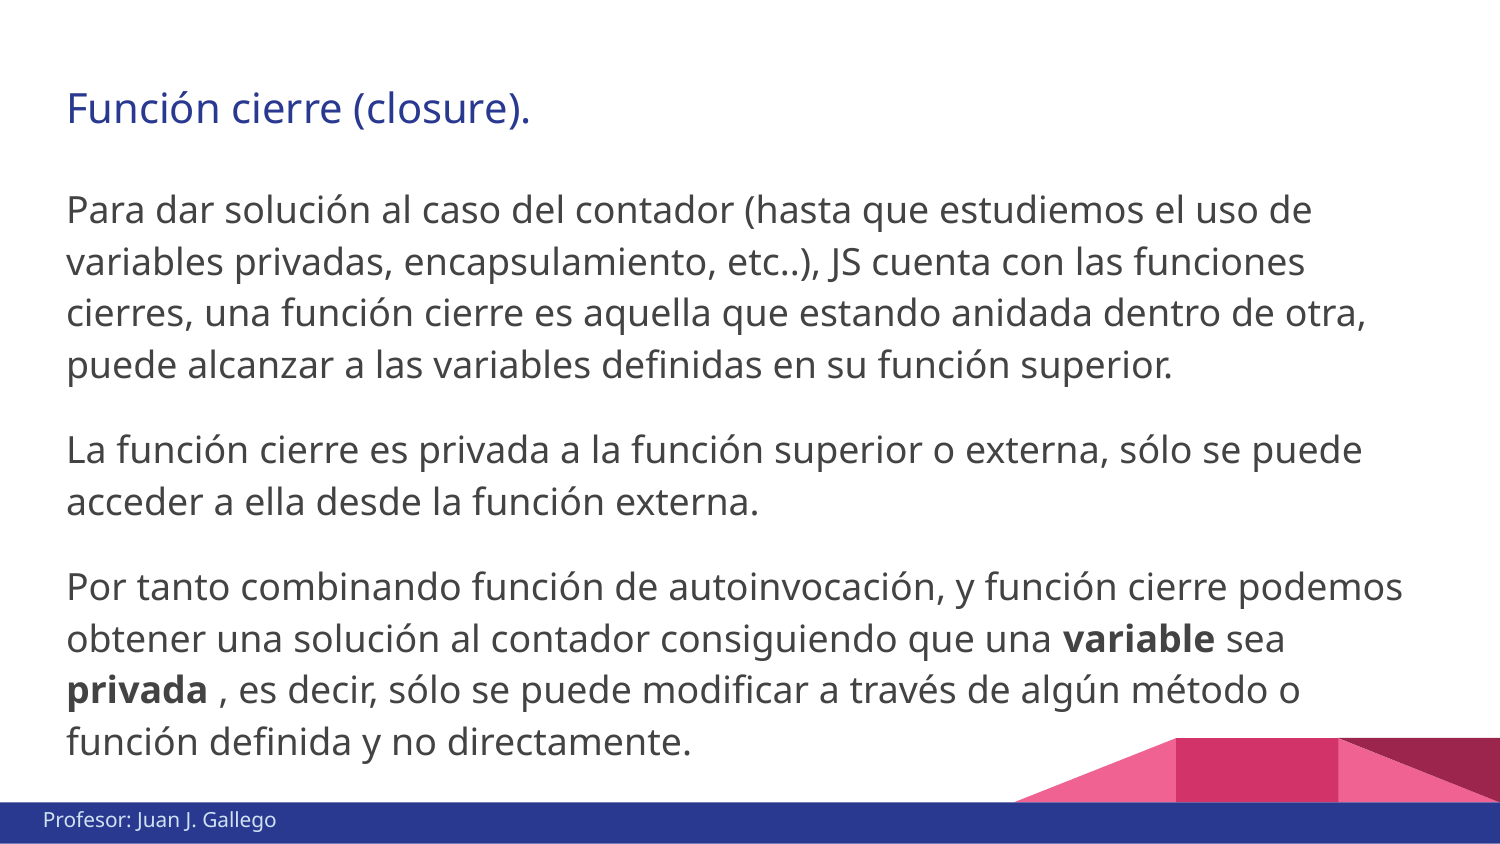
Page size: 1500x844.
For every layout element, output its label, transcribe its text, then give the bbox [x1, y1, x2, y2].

list Para dar solución al caso del contador (hasta que estudiemos el uso de variables privadas, encapsulamiento, etc..), JS cuenta con las funciones cierres, una función cierre es aquella que estando anidada dentro de otra, puede alcanzar a las variables definidas en su función superior. La función cierre es privada a la función superior o externa, sólo se puede acceder a ella desde la función externa. Por tanto combinando función de autoinvocación, y función cierre podemos obtener una solución al contador consiguiendo que una variable sea privada , es decir, sólo se puede modificar a través de algún método o función definida y no directamente. [51, 164, 1449, 712]
title Función cierre (closure). [51, 67, 1449, 164]
